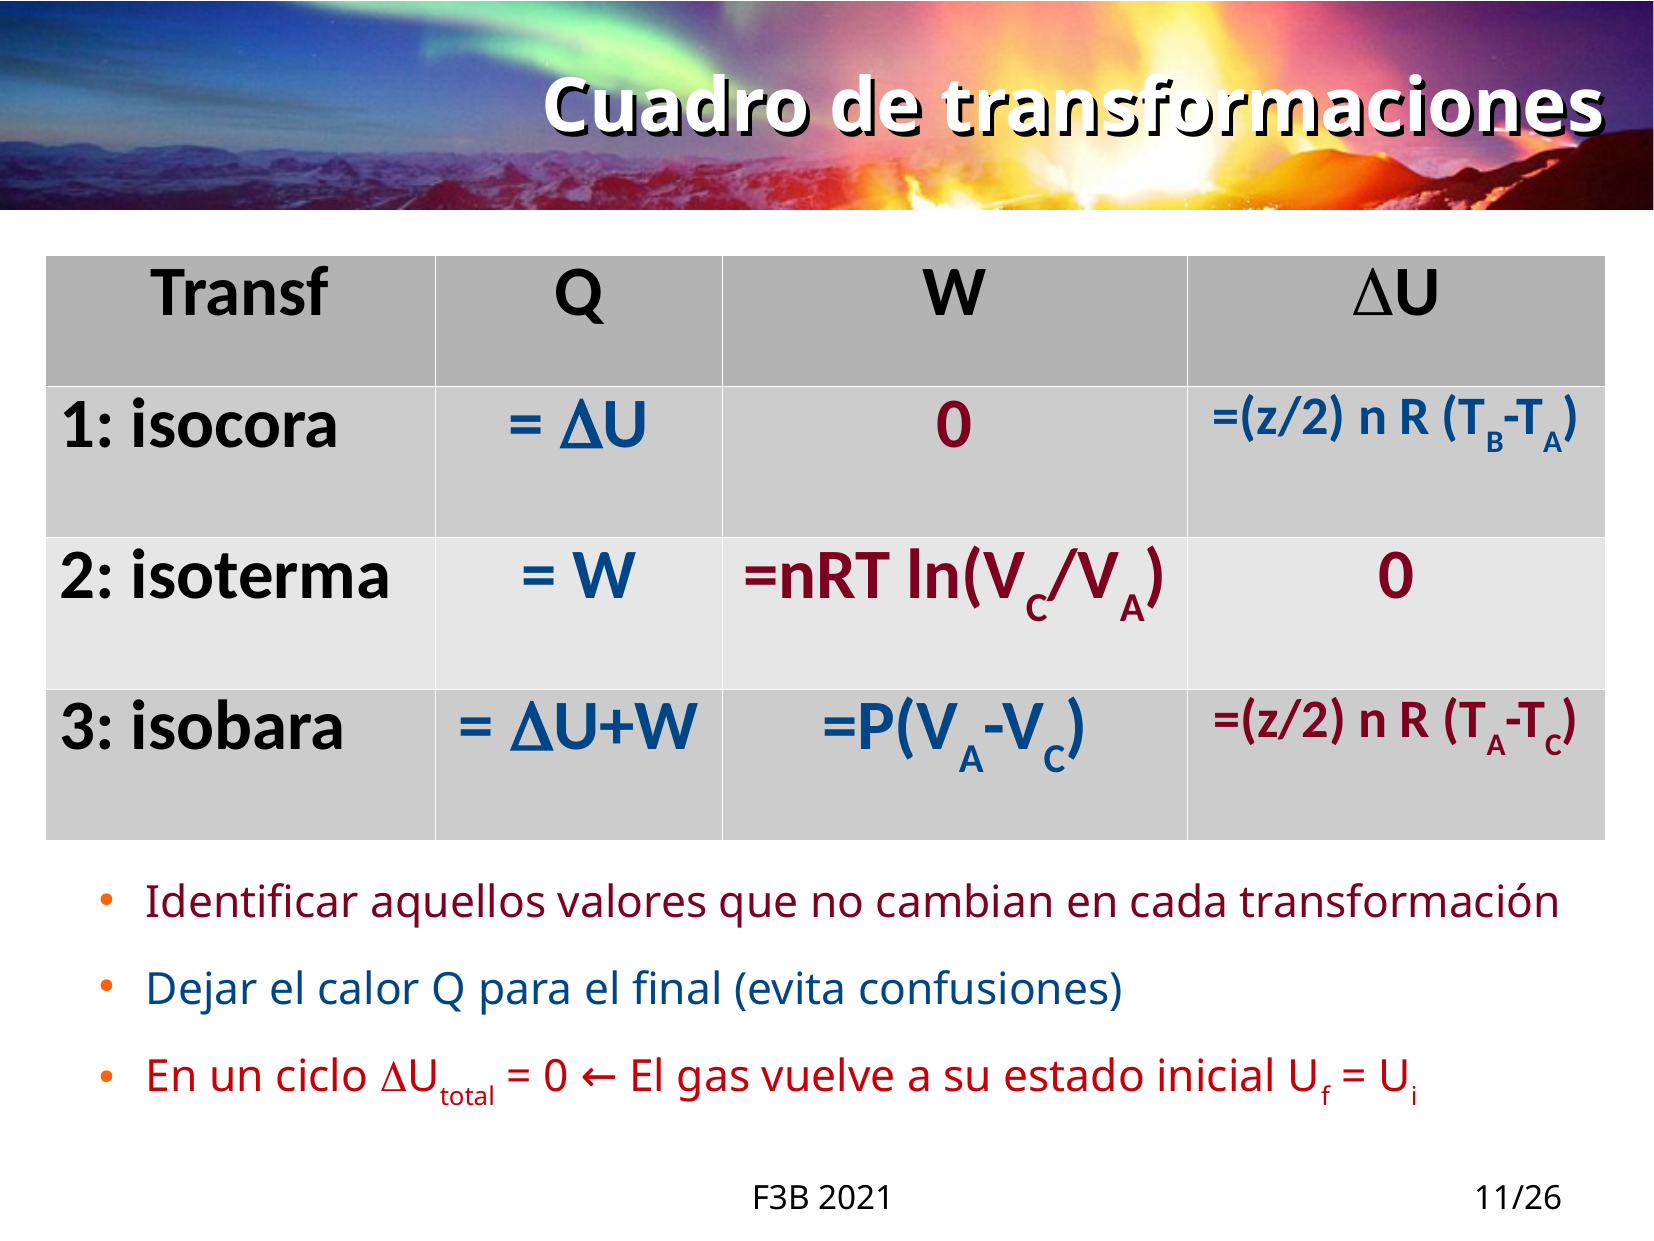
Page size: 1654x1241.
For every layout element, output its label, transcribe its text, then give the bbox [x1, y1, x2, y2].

table_cell = DU+W [436, 690, 722, 840]
title Cuadro de transformaciones [45, 15, 1606, 191]
table_cell 0 [1188, 538, 1605, 689]
table_cell =(z/2) n R (TA-TC) [1188, 690, 1605, 840]
table_header Q [436, 256, 722, 386]
table_cell 0 [723, 387, 1187, 537]
list Identificar aquellos valores que no cambian en cada transformación Dejar el calor Q para el final (evita confusiones) En un ciclo DUtotal = 0 ← El gas vuelve a su estado inicial Uf = Ui [82, 870, 1571, 1156]
table_cell 1: isocora [46, 387, 435, 537]
table_header W [723, 256, 1187, 386]
table_cell = DU [436, 387, 722, 537]
table_cell 3: isobara [46, 690, 435, 840]
table_cell = W [436, 538, 722, 689]
table_header DU [1188, 256, 1605, 386]
table_cell =P(VA-VC) [723, 690, 1187, 840]
picture [0, 1, 1654, 210]
table_cell =nRT ln(VC/VA) [723, 538, 1187, 689]
table_cell 2: isoterma [46, 538, 435, 689]
table_cell =(z/2) n R (TB-TA) [1188, 387, 1605, 537]
table_header Transf [46, 256, 435, 386]
